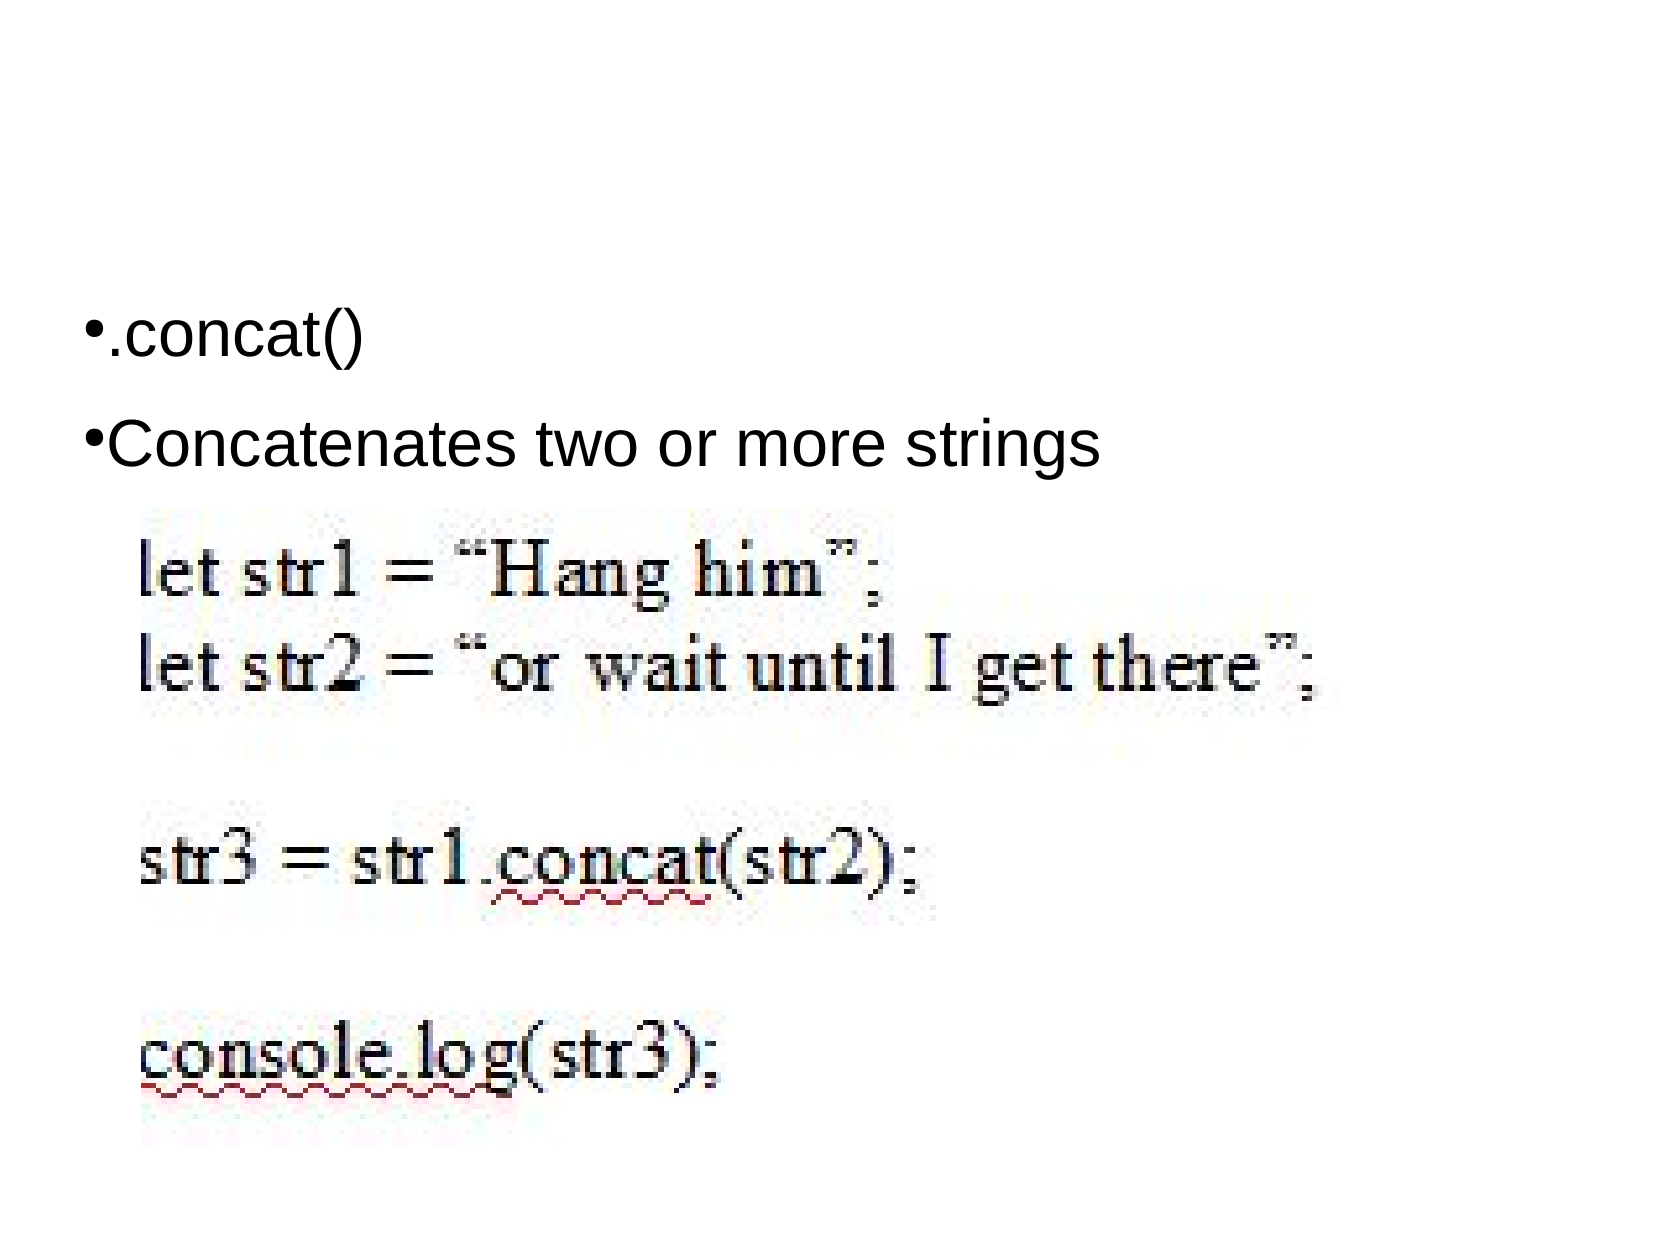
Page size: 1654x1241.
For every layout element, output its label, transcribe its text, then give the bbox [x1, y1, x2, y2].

list .concat() Concatenates two or more strings [82, 290, 1571, 1109]
picture [141, 508, 1339, 1146]
